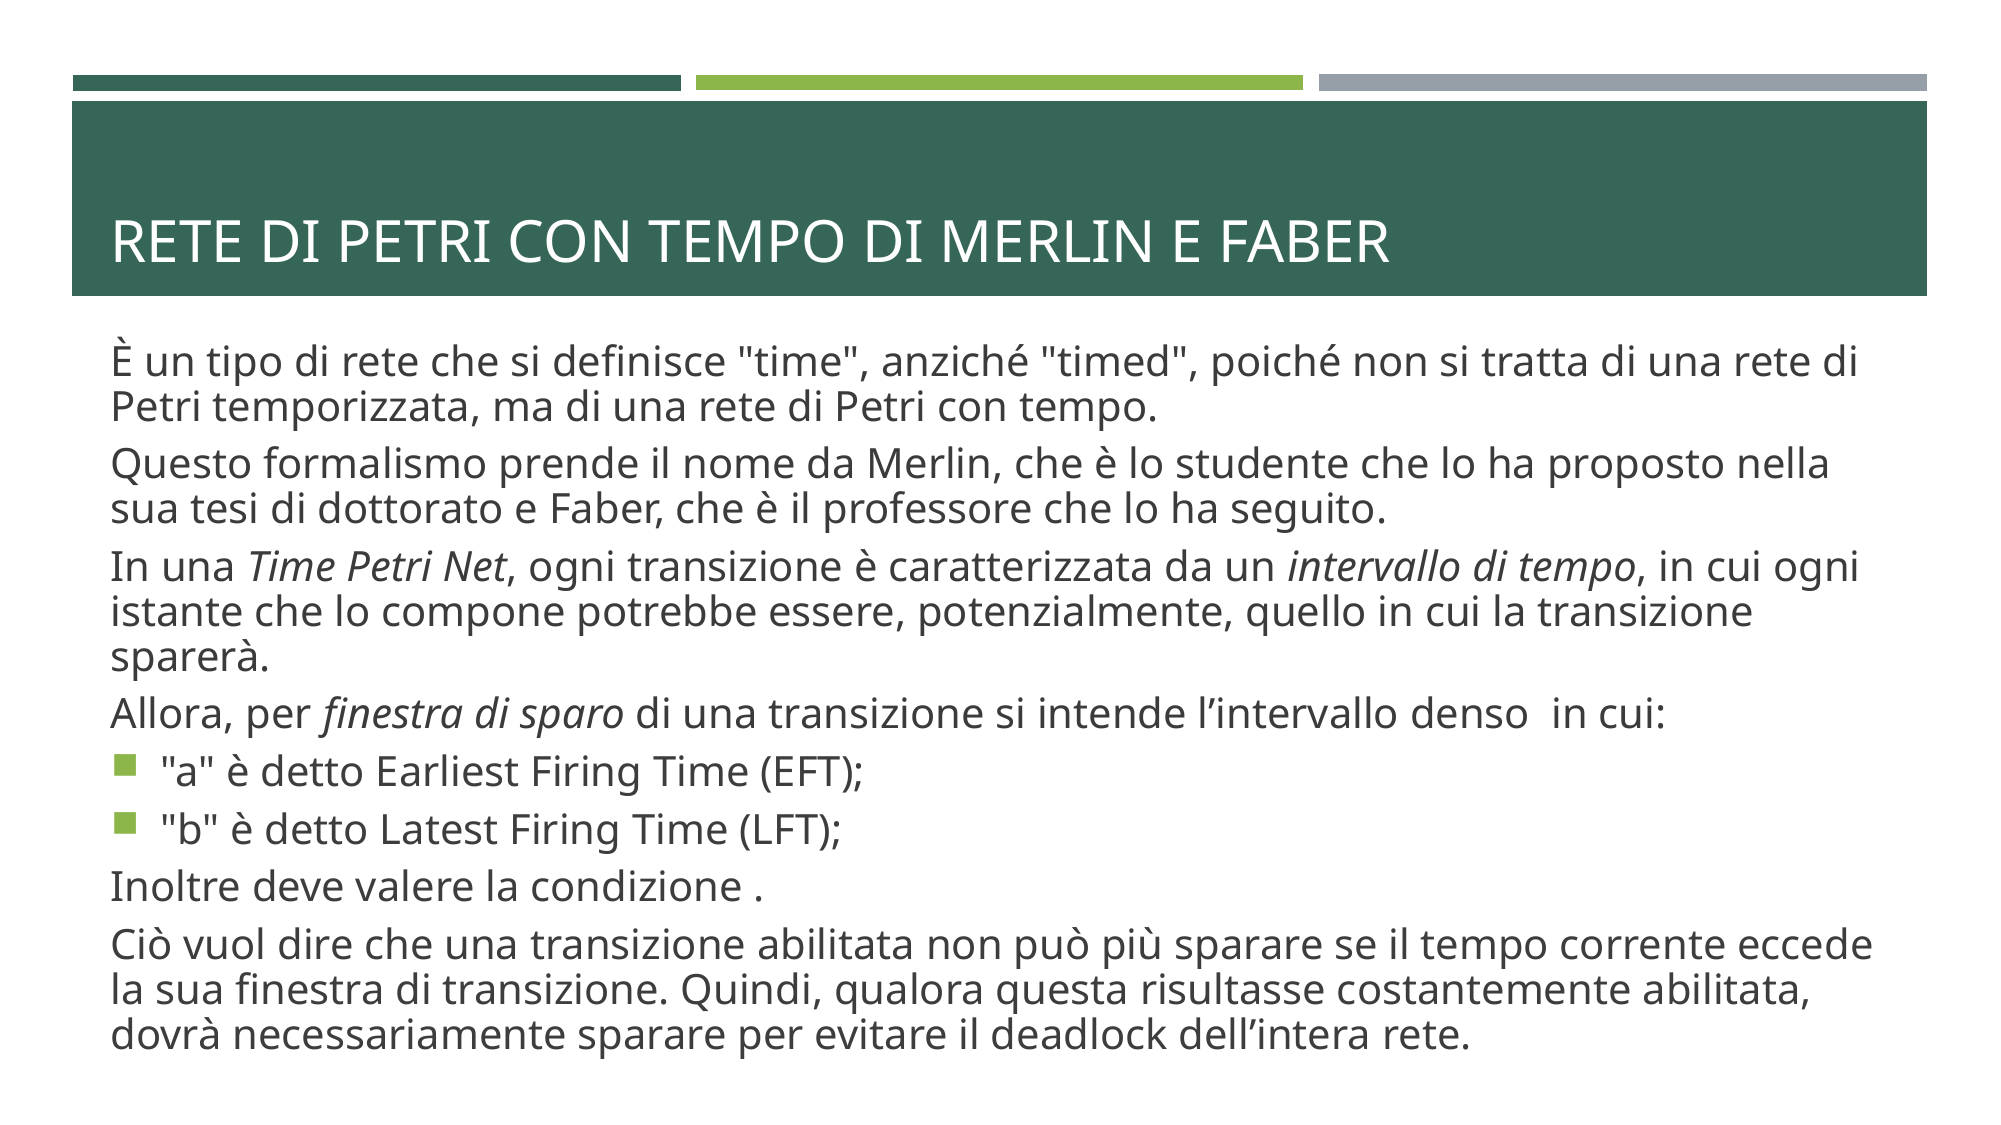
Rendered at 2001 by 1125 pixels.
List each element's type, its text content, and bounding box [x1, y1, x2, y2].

list È un tipo di rete che si definisce "time", anziché "timed", poiché non si tratta di una rete di Petri temporizzata, ma di una rete di Petri con tempo. Questo formalismo prende il nome da Merlin, che è lo studente che lo ha proposto nella sua tesi di dottorato e Faber, che è il professore che lo ha seguito. In una Time Petri Net, ogni transizione è caratterizzata da un intervallo di tempo, in cui ogni istante che lo compone potrebbe essere, potenzialmente, quello in cui la transizione sparerà. Allora, per finestra di sparo di una transizione si intende l’intervallo denso in cui: "a" è detto Earliest Firing Time (EFT); "b" è detto Latest Firing Time (LFT); Inoltre deve valere la condizione . Ciò vuol dire che una transizione abilitata non può più sparare se il tempo corrente eccede la sua finestra di transizione. Quindi, qualora questa risultasse costantemente abilitata, dovrà necessariamente sparare per evitare il deadlock dell’intera rete. [95, 314, 1905, 1085]
title Rete di petri con tempo di merlin e faber [95, 115, 1905, 282]
